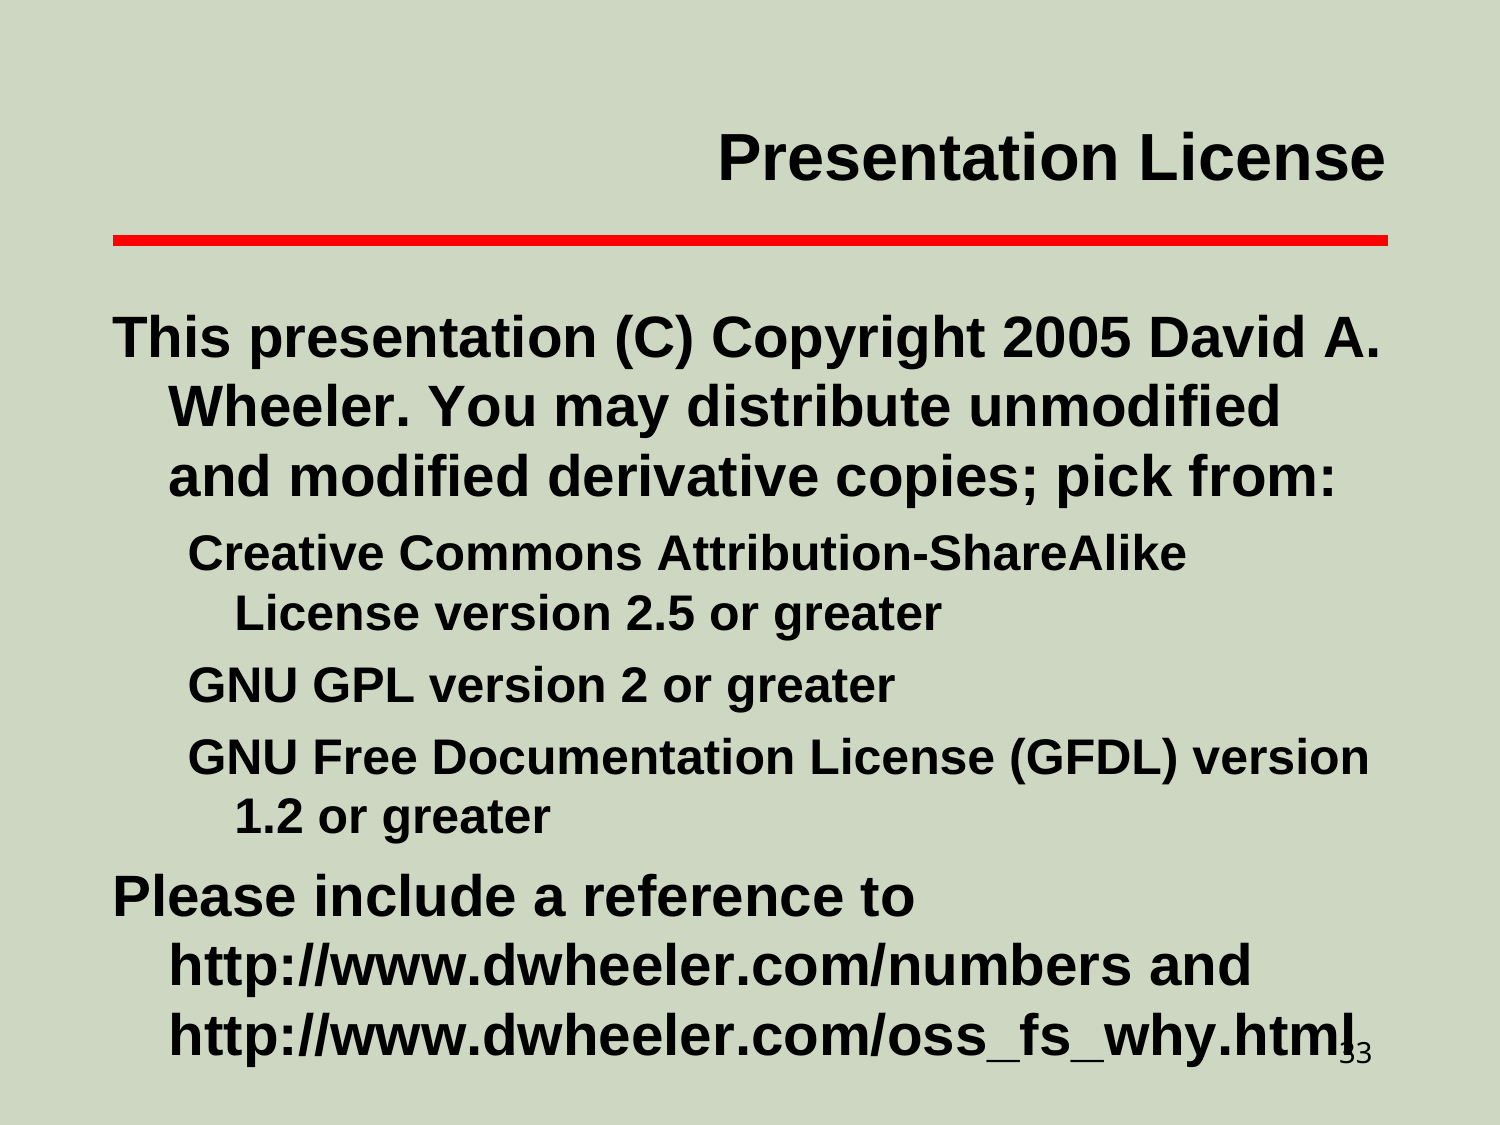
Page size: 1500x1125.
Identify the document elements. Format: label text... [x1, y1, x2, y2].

title Presentation License [337, 85, 1388, 224]
list This presentation (C) Copyright 2005 David A. Wheeler. You may distribute unmodified and modified derivative copies; pick from: Creative Commons Attribution-ShareAlike License version 2.5 or greater GNU GPL version 2 or greater GNU Free Documentation License (GFDL) version 1.2 or greater Please include a reference to http://www.dwheeler.com/numbers and http://www.dwheeler.com/oss_fs_why.html [112, 299, 1388, 1080]
